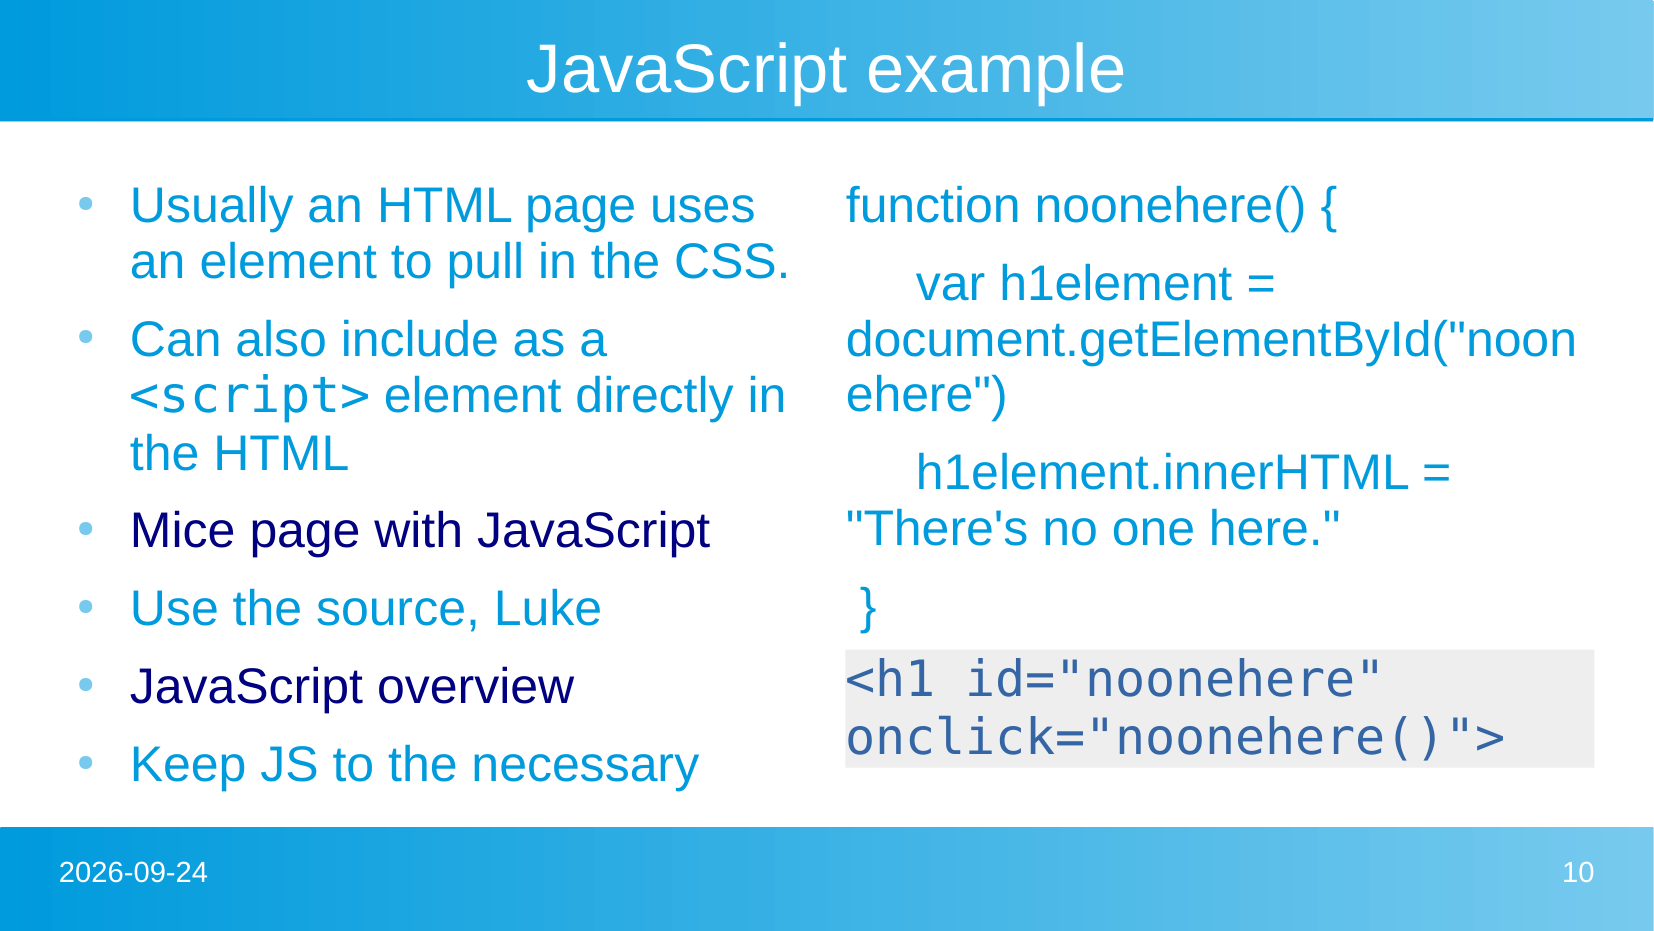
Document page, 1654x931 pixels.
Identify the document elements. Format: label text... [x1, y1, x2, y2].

list Usually an HTML page uses an element to pull in the CSS. Can also include as a <script> element directly in the HTML Mice page with JavaScript Use the source, Luke JavaScript overview Keep JS to the necessary [59, 177, 809, 768]
title JavaScript example [59, 29, 1595, 108]
list function noonehere() { var h1element = document.getElementById("noonehere") h1element.innerHTML = "There's no one here." } [845, 177, 1596, 650]
list <h1 id="noonehere" onclick="noonehere()"> [845, 649, 1595, 768]
